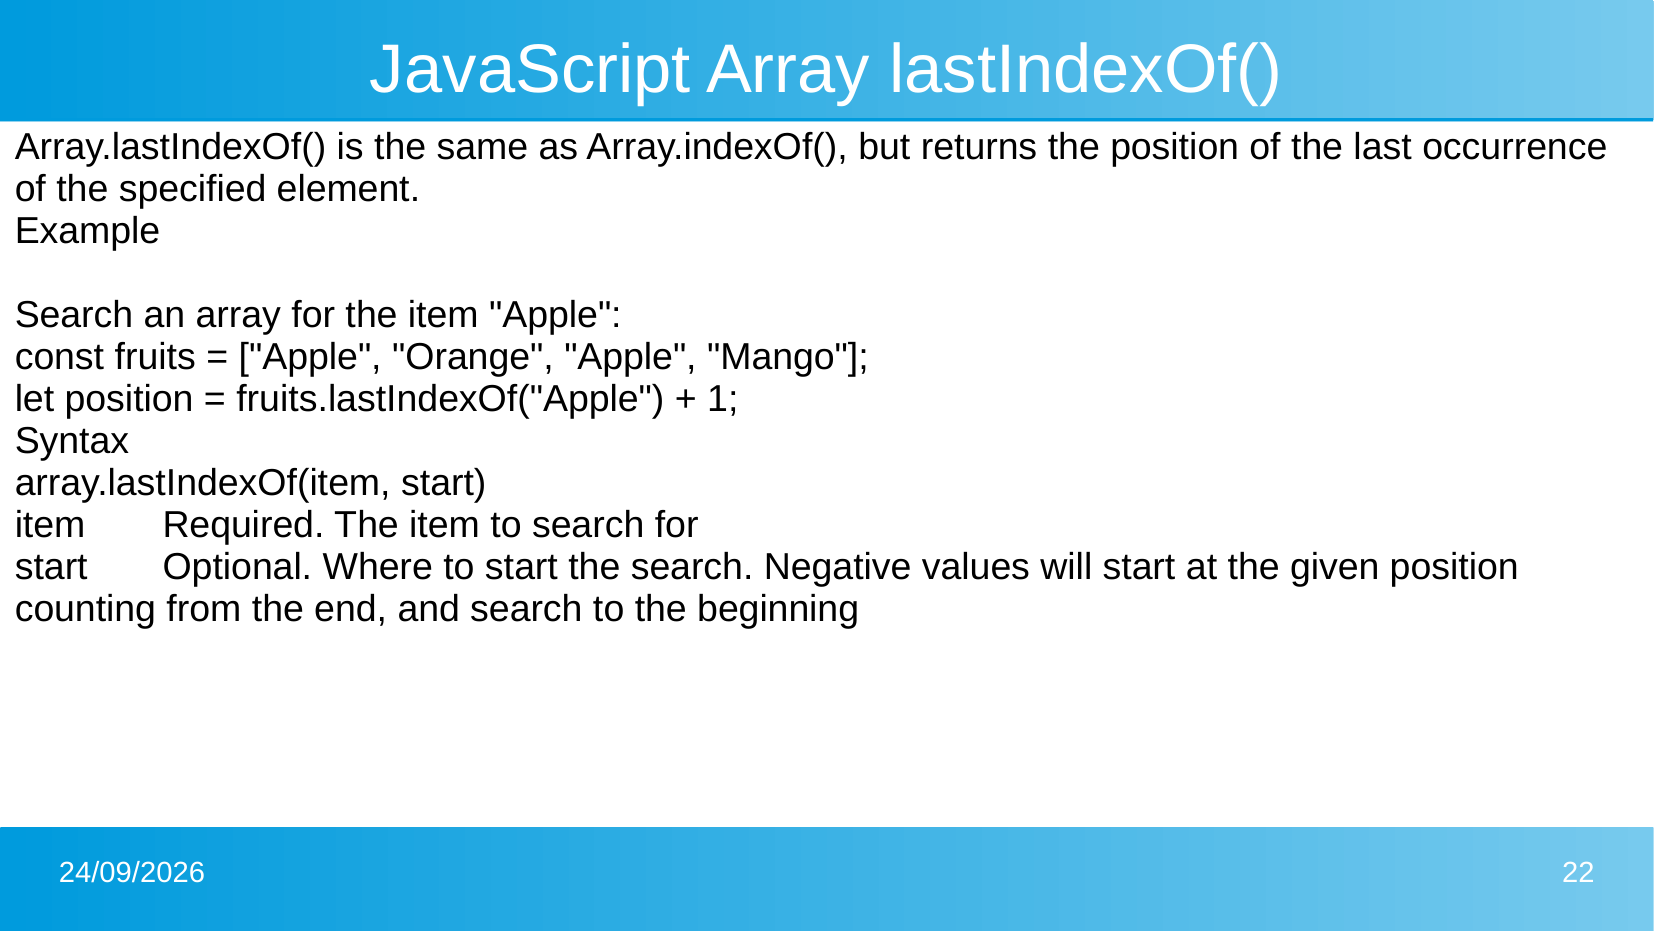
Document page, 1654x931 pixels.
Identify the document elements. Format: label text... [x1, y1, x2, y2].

title JavaScript Array lastIndexOf() [59, 29, 1595, 108]
text_box Array.lastIndexOf() is the same as Array.indexOf(), but returns the position of the last occurrence of the specified element. Example Search an array for the item "Apple": const fruits = ["Apple", "Orange", "Apple", "Mango"]; let position = fruits.lastIndexOf("Apple") + 1; Syntax array.lastIndexOf(item, start) item Required. The item to search for start Optional. Where to start the search. Negative values will start at the given position counting from the end, and search to the beginning [0, 118, 1654, 637]
